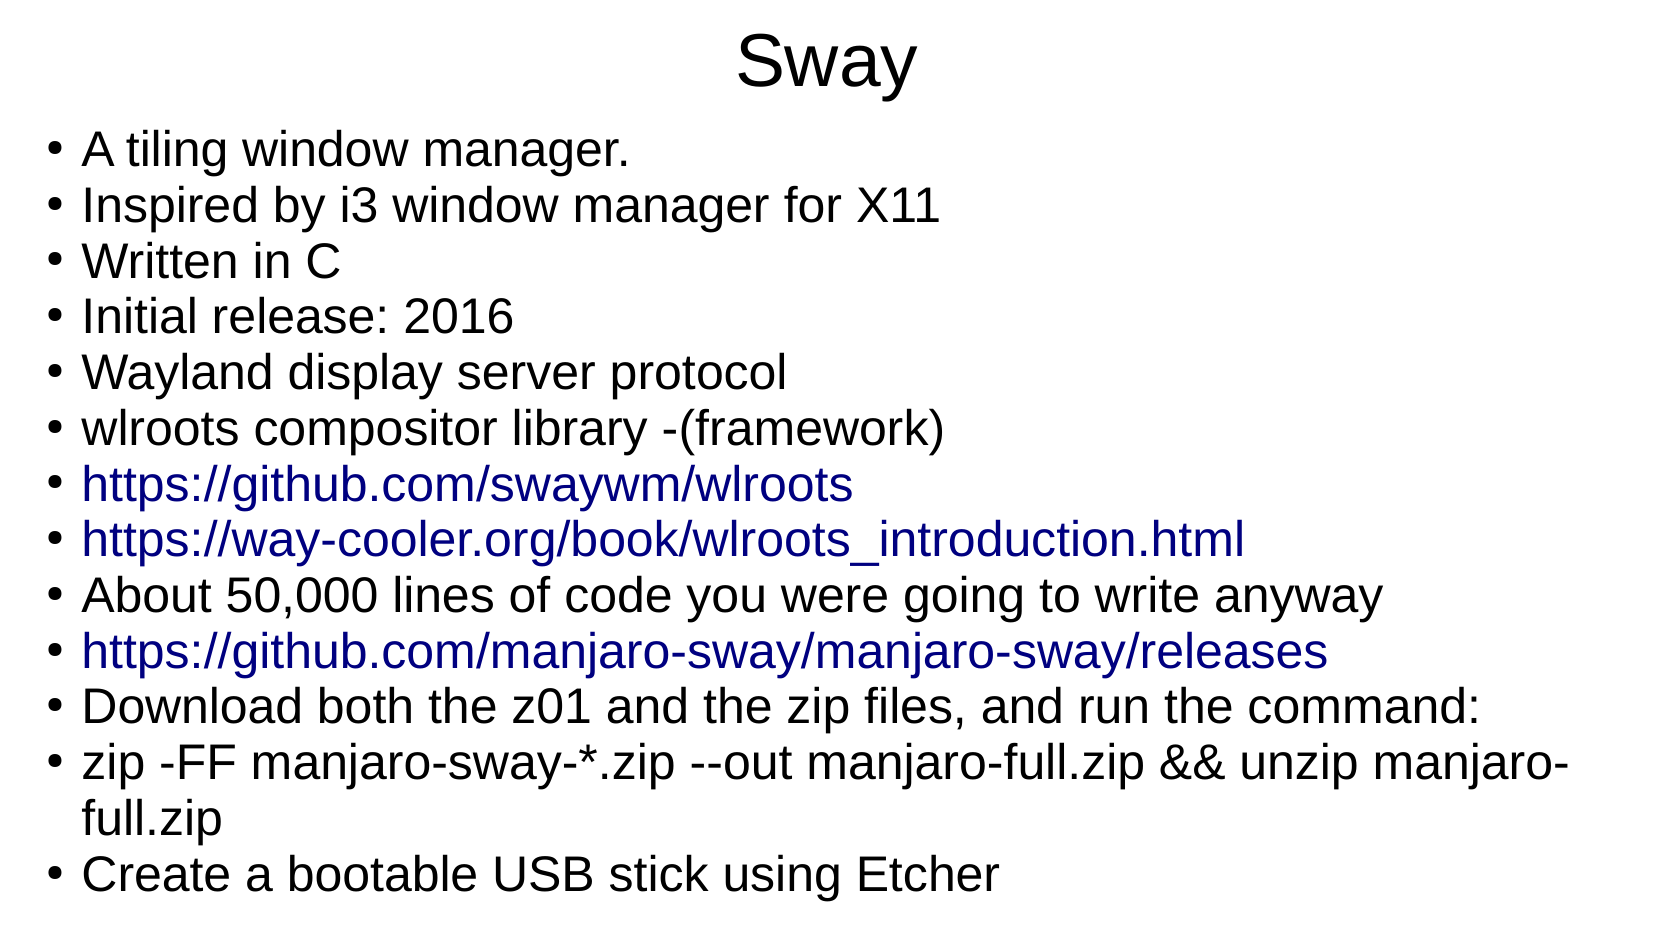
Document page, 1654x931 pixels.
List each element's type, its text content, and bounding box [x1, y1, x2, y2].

title Sway [82, 18, 1571, 103]
subtitle A tiling window manager. Inspired by i3 window manager for X11 Written in C Initial release: 2016 Wayland display server protocol wlroots compositor library -(framework) https://github.com/swaywm/wlroots https://way-cooler.org/book/wlroots_introduction.html About 50,000 lines of code you were going to write anyway https://github.com/manjaro-sway/manjaro-sway/releases Download both the z01 and the zip files, and run the command: zip -FF manjaro-sway-*.zip --out manjaro-full.zip && unzip manjaro-full.zip Create a bootable USB stick using Etcher [46, 121, 1612, 931]
